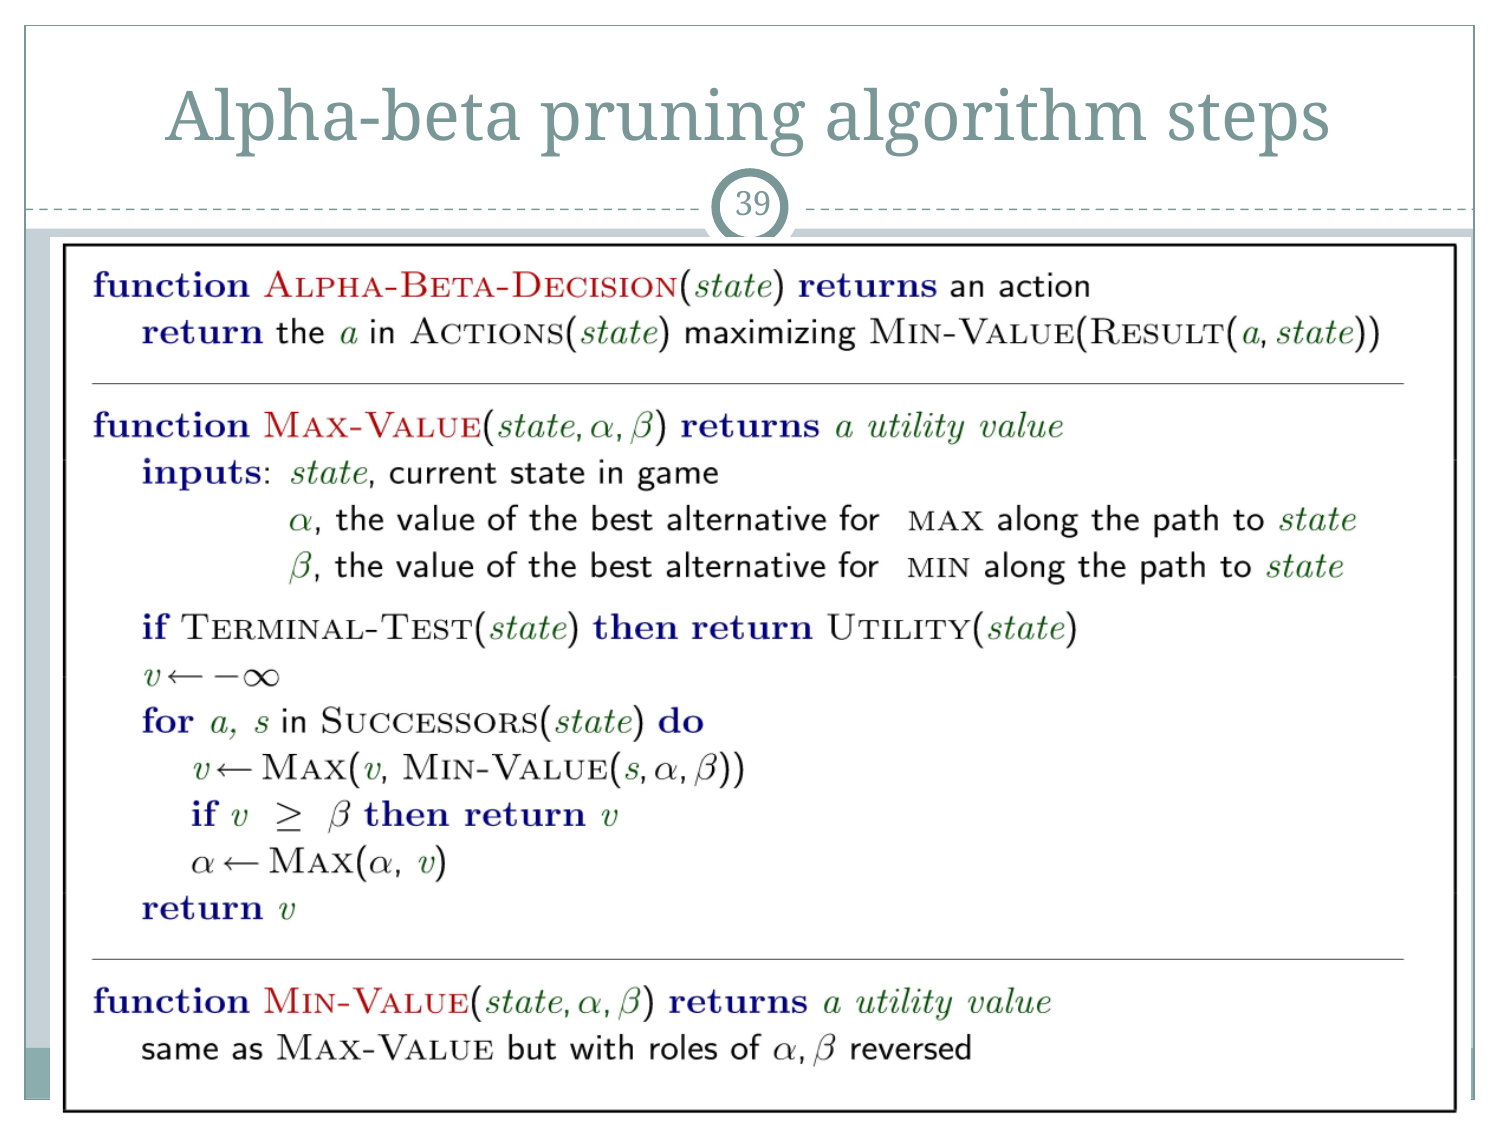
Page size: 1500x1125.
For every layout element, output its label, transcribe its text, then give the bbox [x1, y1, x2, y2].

slide_number <number> [715, 168, 791, 237]
title Alpha-beta pruning algorithm steps [49, 37, 1450, 162]
picture [50, 237, 1471, 1125]
